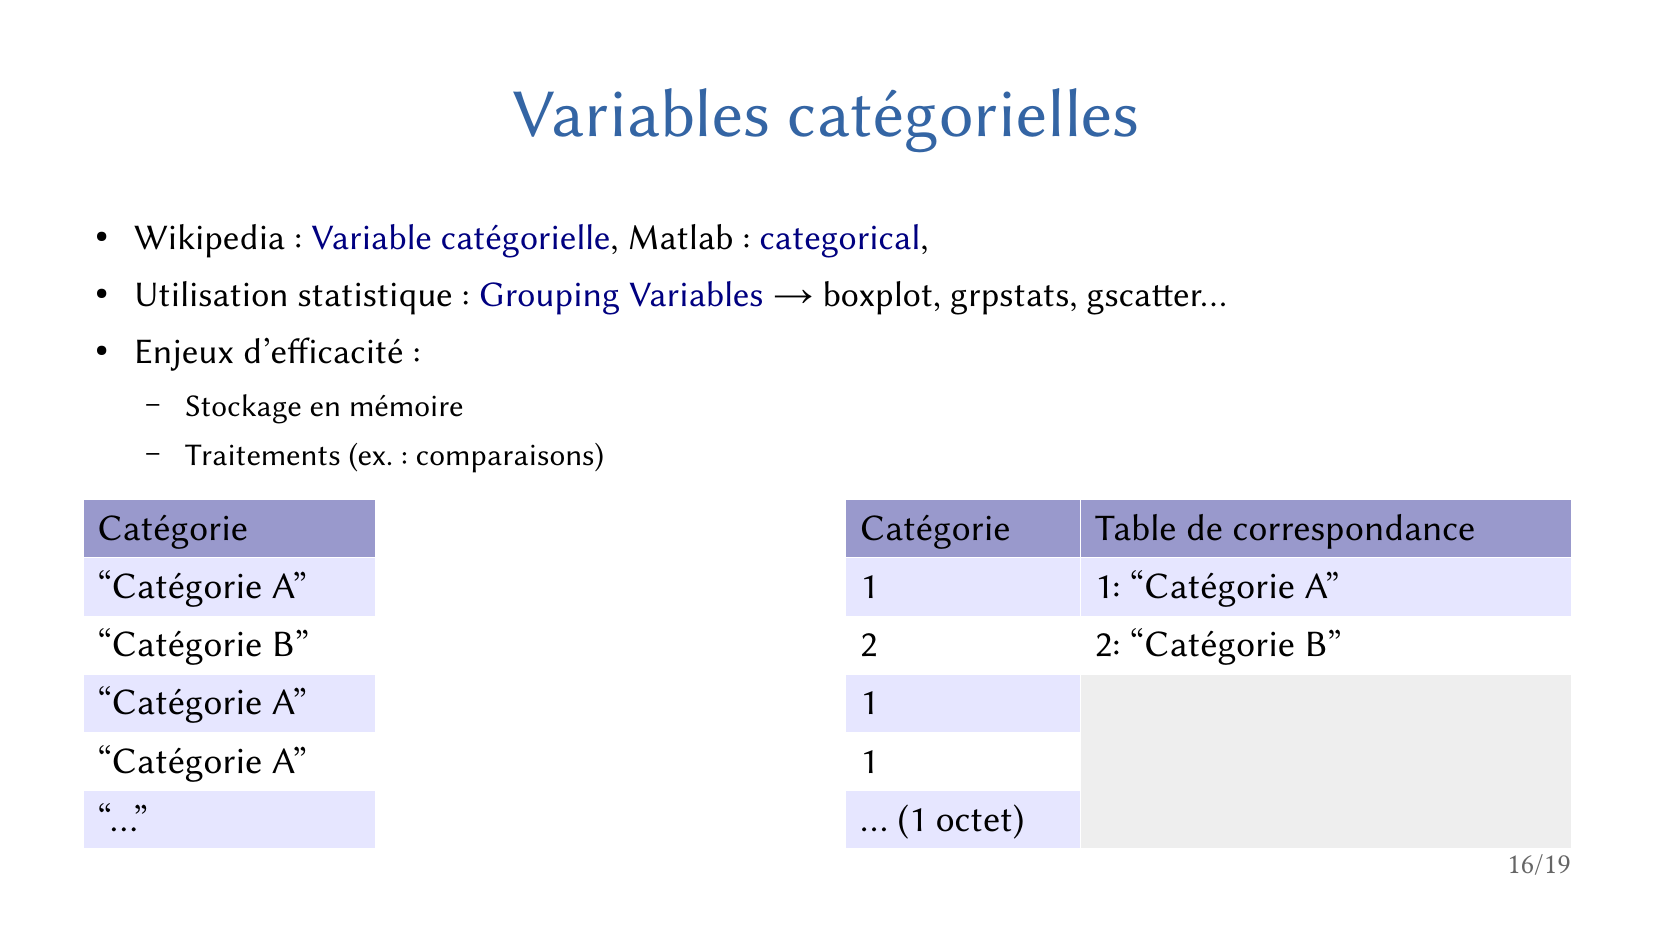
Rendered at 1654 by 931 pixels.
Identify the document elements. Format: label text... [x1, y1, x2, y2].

table_cell “Catégorie A” [84, 675, 375, 732]
table_cell 2: “Catégorie B” [1081, 617, 1571, 674]
list Wikipedia : Variable catégorielle, Matlab : categorical, Utilisation statistique : Grouping Variables → boxplot, grpstats, gscatter… Enjeux d’efficacité : Stockage en mémoire Traitements (ex. : comparaisons) [82, 217, 1576, 475]
table_header Table de correspondance [1081, 500, 1571, 557]
table_cell [1081, 675, 1571, 848]
table_cell 1 [846, 733, 1080, 790]
table_cell “Catégorie A” [84, 733, 375, 790]
table_cell … (1 octet) [846, 791, 1080, 848]
table_cell 1 [846, 675, 1080, 732]
title Variables catégorielles [82, 37, 1571, 193]
table_cell 1 [846, 558, 1080, 616]
table_header Catégorie [84, 500, 375, 557]
table_cell “…” [84, 791, 375, 848]
table_cell “Catégorie B” [84, 617, 375, 674]
table_cell 2 [846, 617, 1080, 674]
table_cell “Catégorie A” [84, 558, 375, 616]
table_header Catégorie [846, 500, 1080, 557]
table_cell 1: “Catégorie A” [1081, 558, 1571, 616]
